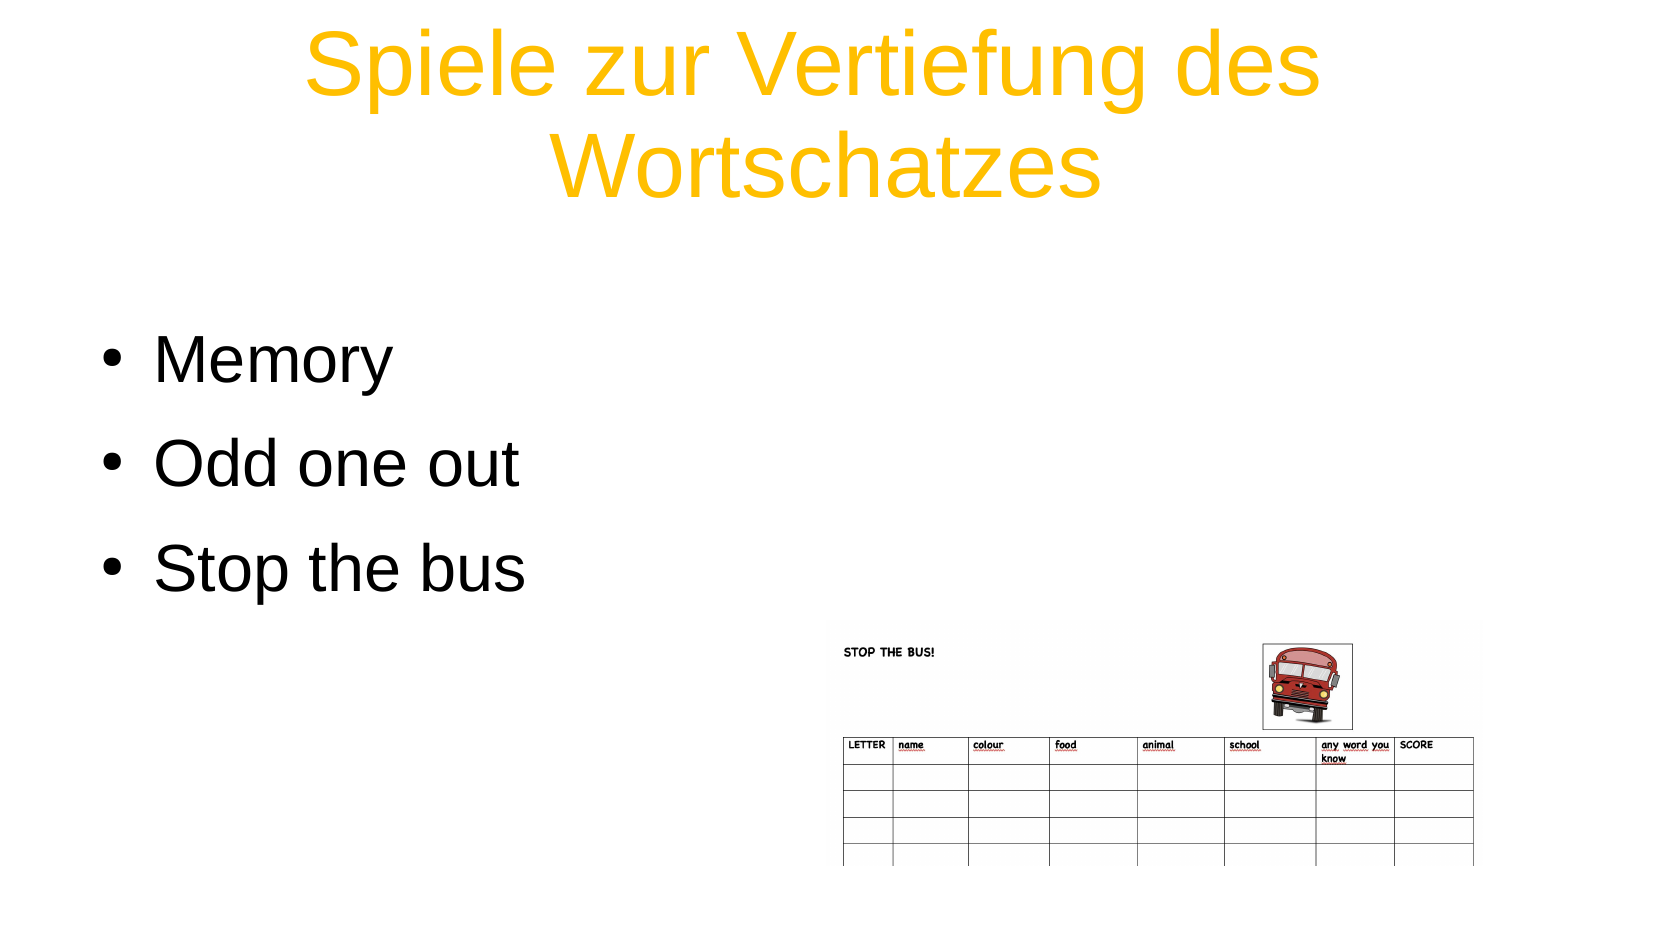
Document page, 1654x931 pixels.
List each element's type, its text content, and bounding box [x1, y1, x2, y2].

picture [826, 620, 1483, 867]
title Spiele zur Vertiefung des Wortschatzes [82, 12, 1571, 217]
list Memory Odd one out Stop the bus [82, 217, 1571, 758]
